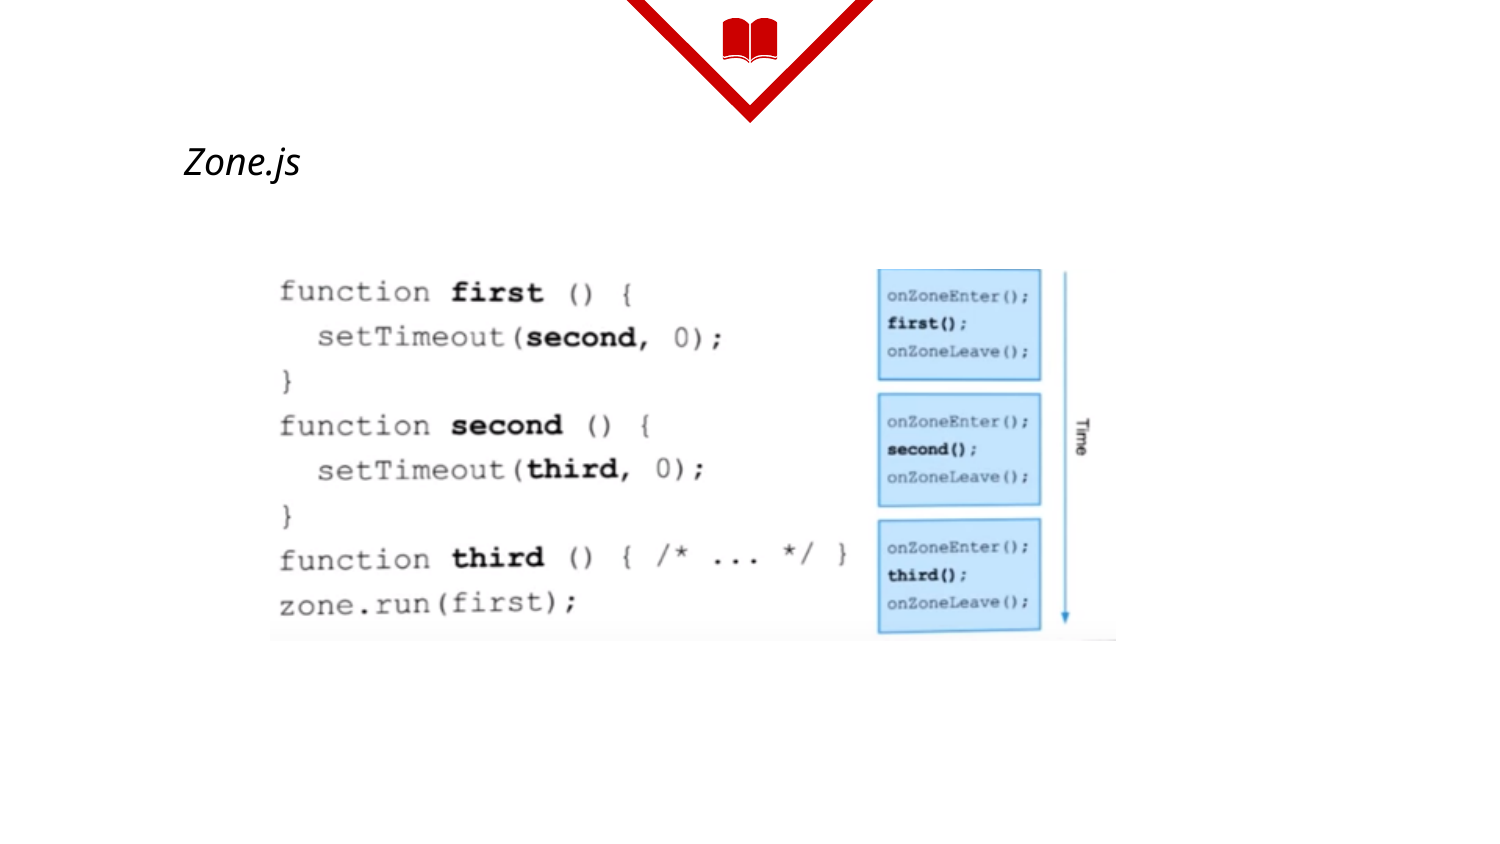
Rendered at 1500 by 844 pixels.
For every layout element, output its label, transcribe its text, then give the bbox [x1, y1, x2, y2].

title Zone.js [169, 123, 1331, 212]
picture [270, 269, 1116, 641]
text_box [722, 18, 778, 64]
